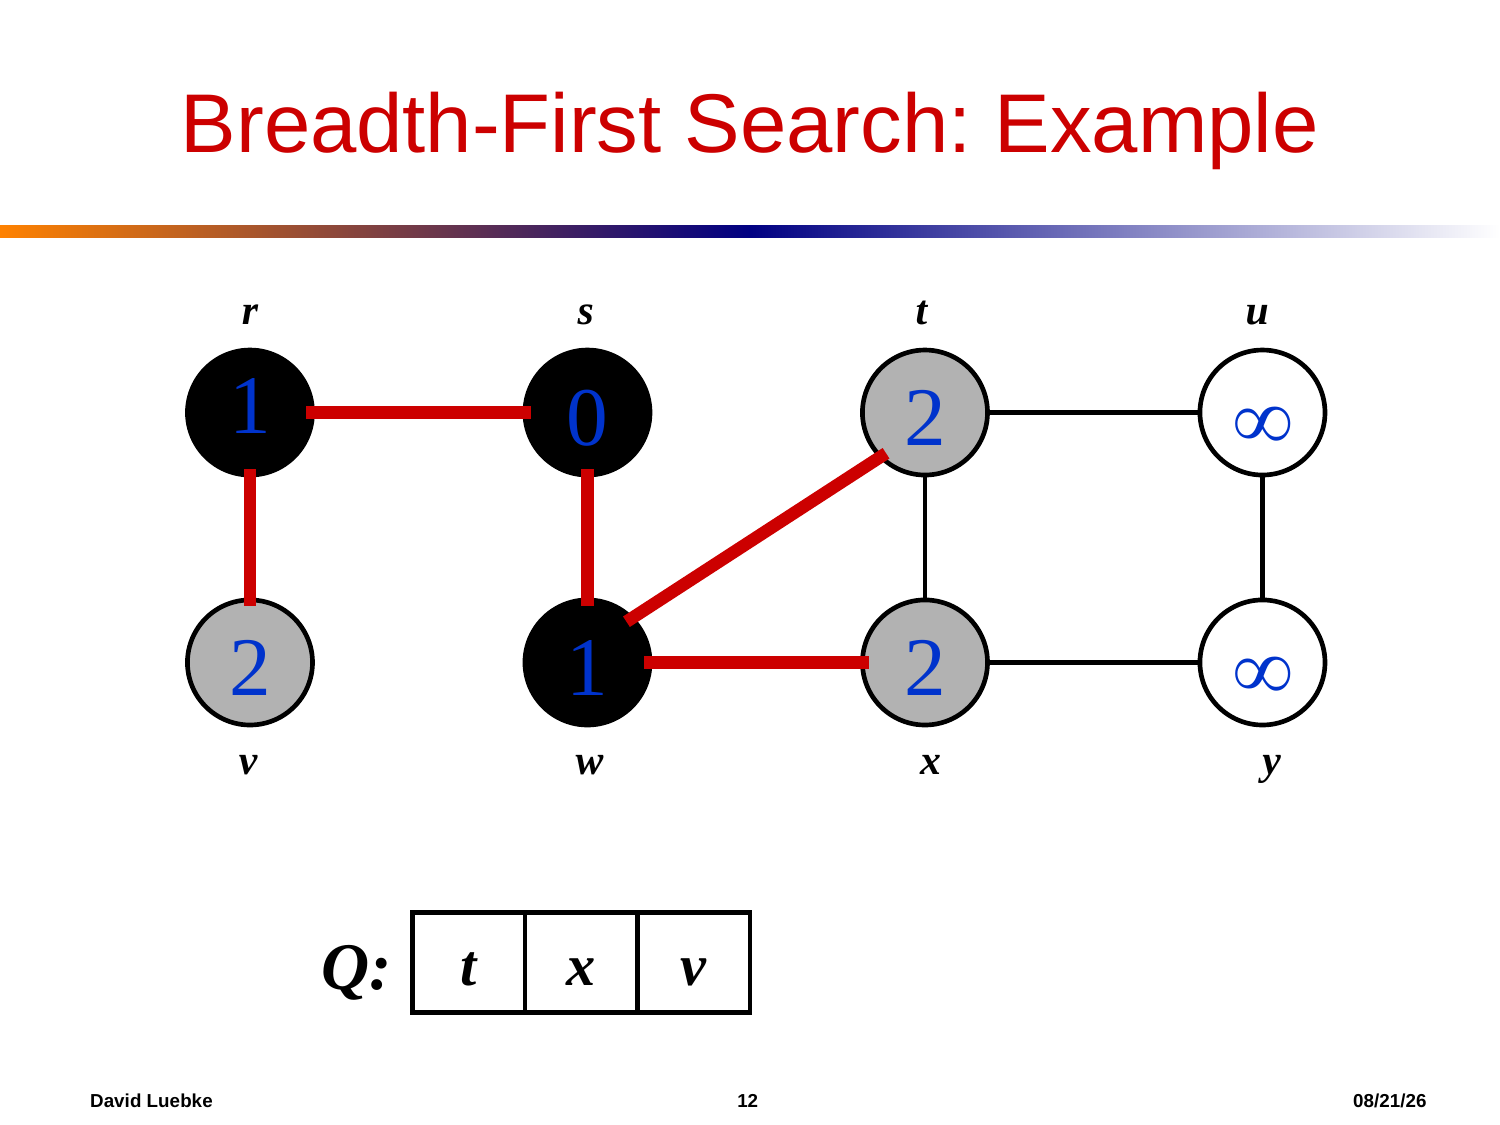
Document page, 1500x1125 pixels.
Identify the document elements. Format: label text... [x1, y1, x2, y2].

title Breadth-First Search: Example [75, 37, 1426, 201]
text_box w [560, 725, 619, 791]
text_box 1 [524, 600, 650, 725]
text_box 2 [862, 350, 988, 475]
text_box 1 [187, 350, 313, 475]
text_box x [905, 725, 956, 791]
text_box r [227, 275, 273, 341]
text_box 2 [187, 600, 313, 725]
text_box  [1200, 350, 1326, 475]
text_box v [637, 912, 750, 1013]
text_box t [900, 275, 942, 341]
text_box  [1200, 600, 1326, 725]
text_box t [412, 912, 524, 1013]
text_box u [1230, 275, 1284, 341]
text_box s [562, 275, 609, 341]
text_box 0 [525, 350, 651, 475]
text_box y [1247, 725, 1296, 791]
text_box Q: [299, 912, 412, 1013]
text_box v [224, 725, 273, 791]
text_box 2 [862, 600, 988, 725]
text_box David Luebke <number> 03/10/19 [75, 1074, 1426, 1125]
text_box x [524, 912, 637, 1013]
